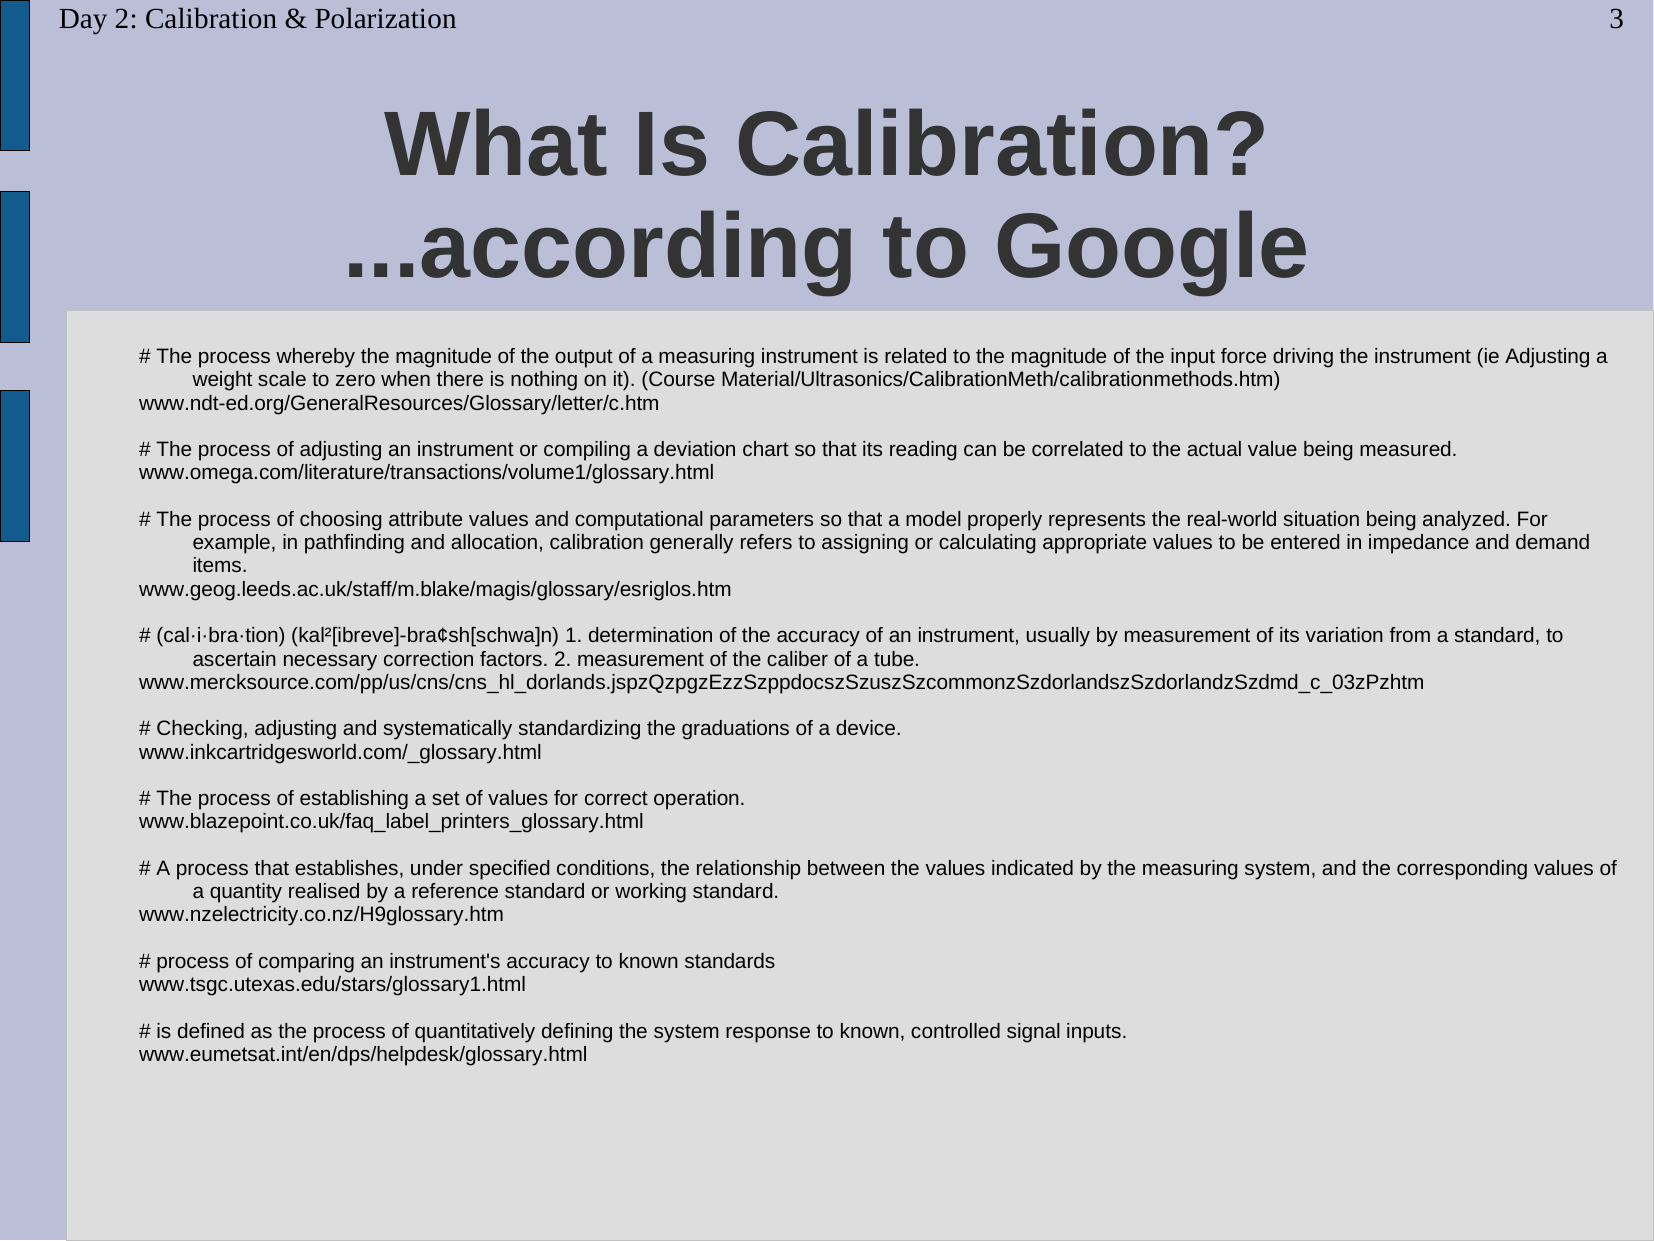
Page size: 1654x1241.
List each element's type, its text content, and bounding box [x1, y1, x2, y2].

list # The process whereby the magnitude of the output of a measuring instrument is related to the magnitude of the input force driving the instrument (ie Adjusting a weight scale to zero when there is nothing on it). (Course Material/Ultrasonics/CalibrationMeth/calibrationmethods.htm) www.ndt-ed.org/GeneralResources/Glossary/letter/c.htm # The process of adjusting an instrument or compiling a deviation chart so that its reading can be correlated to the actual value being measured. www.omega.com/literature/transactions/volume1/glossary.html # The process of choosing attribute values and computational parameters so that a model properly represents the real-world situation being analyzed. For example, in pathfinding and allocation, calibration generally refers to assigning or calculating appropriate values to be entered in impedance and demand items. www.geog.leeds.ac.uk/staff/m.blake/magis/glossary/esriglos.htm # (cal·i·bra·tion) (kal²[ibreve]-bra¢sh[schwa]n) 1. determination of the accuracy of an instrument, usually by measurement of its variation from a standard, to ascertain necessary correction factors. 2. measurement of the caliber of a tube. www.mercksource.com/pp/us/cns/cns_hl_dorlands.jspzQzpgzEzzSzppdocszSzuszSzcommonzSzdorlandszSzdorlandzSzdmd_c_03zPzhtm # Checking, adjusting and systematically standardizing the graduations of a device. www.inkcartridgesworld.com/_glossary.html # The process of establishing a set of values for correct operation. www.blazepoint.co.uk/faq_label_printers_glossary.html # A process that establishes, under specified conditions, the relationship between the values indicated by the measuring system, and the corresponding values of a quantity realised by a reference standard or working standard. www.nzelectricity.co.nz/H9glossary.htm # process of comparing an instrument's accuracy to known standards www.tsgc.utexas.edu/stars/glossary1.html # is defined as the process of quantitatively defining the system response to known, controlled signal inputs. www.eumetsat.int/en/dps/helpdesk/glossary.html [121, 344, 1625, 1112]
title What Is Calibration? ...according to Google [121, 87, 1534, 302]
